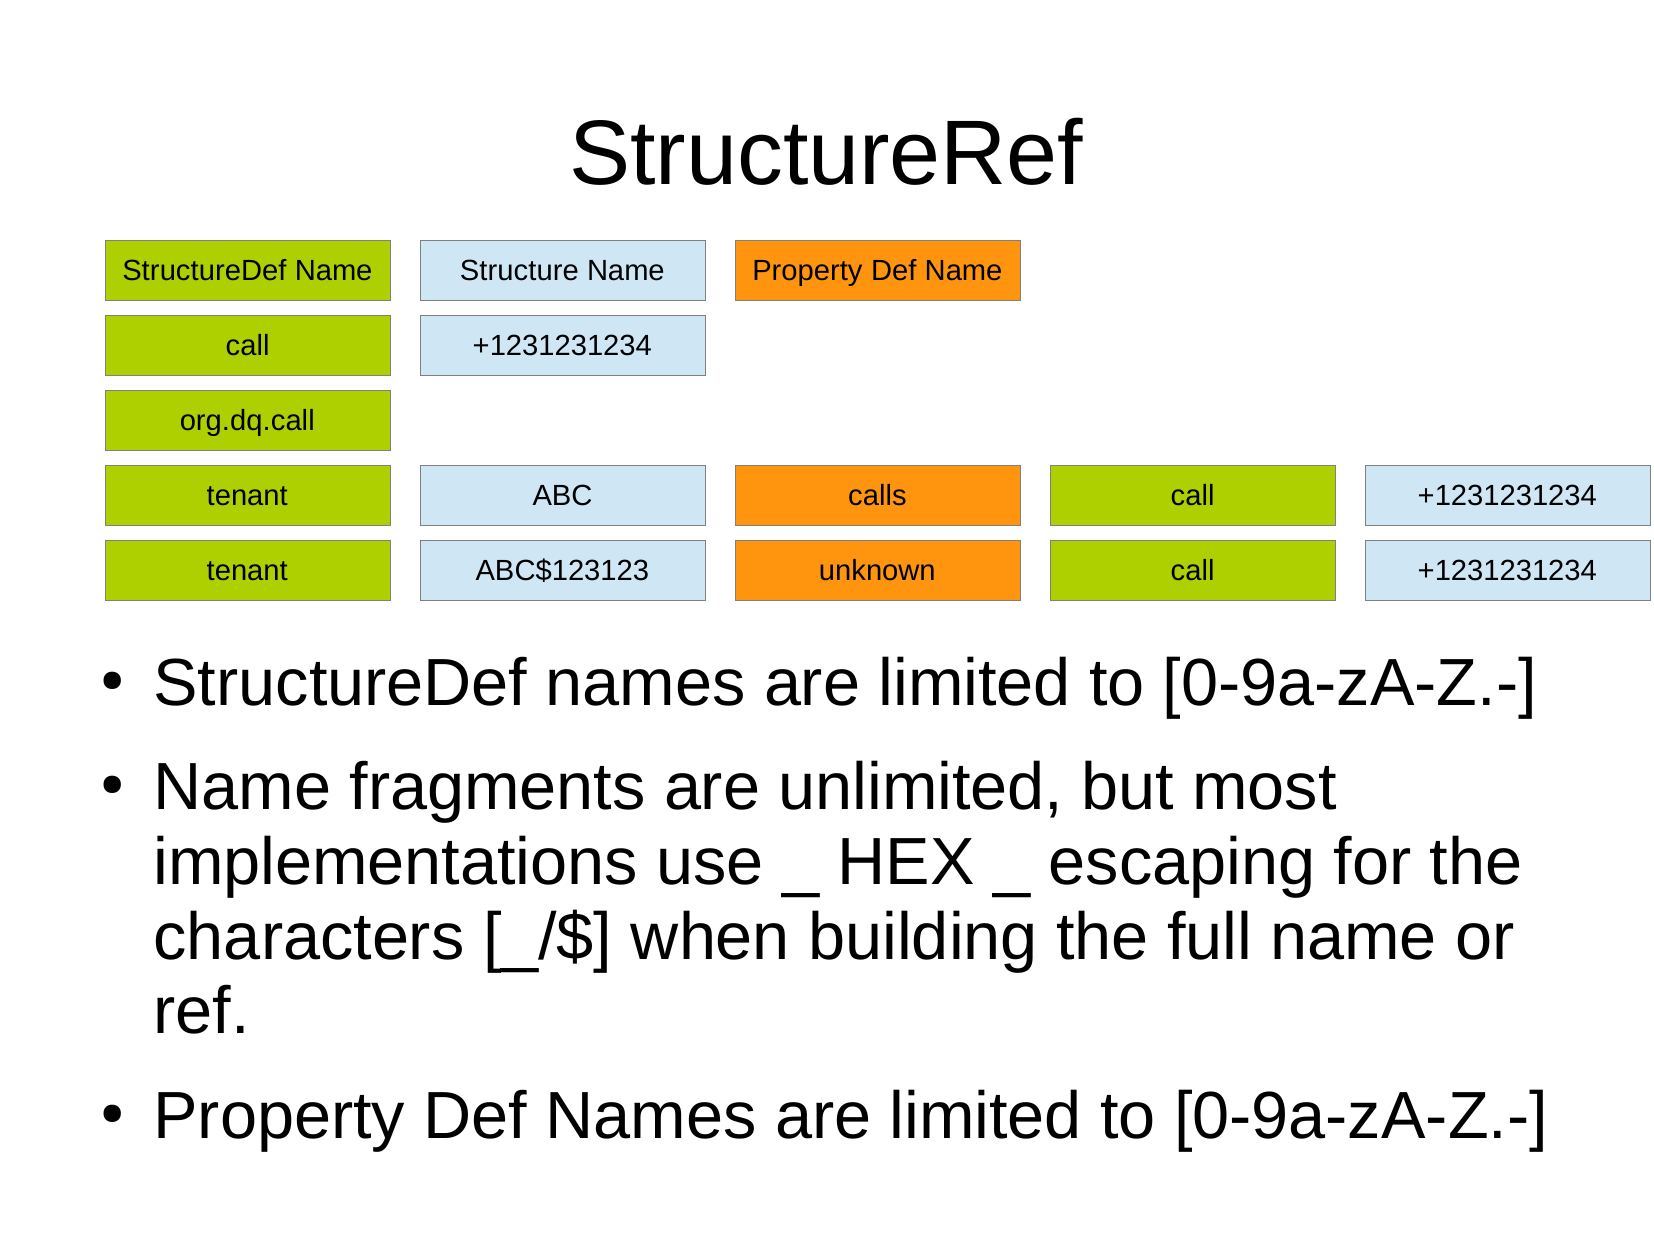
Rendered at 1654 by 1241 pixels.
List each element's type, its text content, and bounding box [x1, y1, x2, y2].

text_box Property Def Name [735, 240, 1021, 301]
text_box call [1050, 540, 1336, 601]
text_box call [1050, 465, 1336, 526]
text_box Structure Name [420, 240, 706, 301]
text_box calls [735, 465, 1021, 526]
text_box call [105, 315, 391, 376]
text_box +1231231234 [420, 315, 706, 376]
text_box +1231231234 [1365, 540, 1651, 601]
text_box StructureDef Name [105, 240, 391, 301]
text_box unknown [735, 540, 1021, 601]
text_box +1231231234 [1365, 465, 1651, 526]
text_box ABC$123123 [420, 540, 706, 601]
text_box ABC [420, 465, 706, 526]
text_box org.dq.call [105, 390, 391, 451]
list StructureDef names are limited to [0-9a-zA-Z.-] Name fragments are unlimited, but most implementations use _ HEX _ escaping for the characters [_/$] when building the full name or ref. Property Def Names are limited to [0-9a-zA-Z.-] [82, 645, 1571, 1150]
title StructureRef [82, 49, 1571, 257]
text_box tenant [105, 465, 391, 526]
text_box tenant [105, 540, 391, 601]
